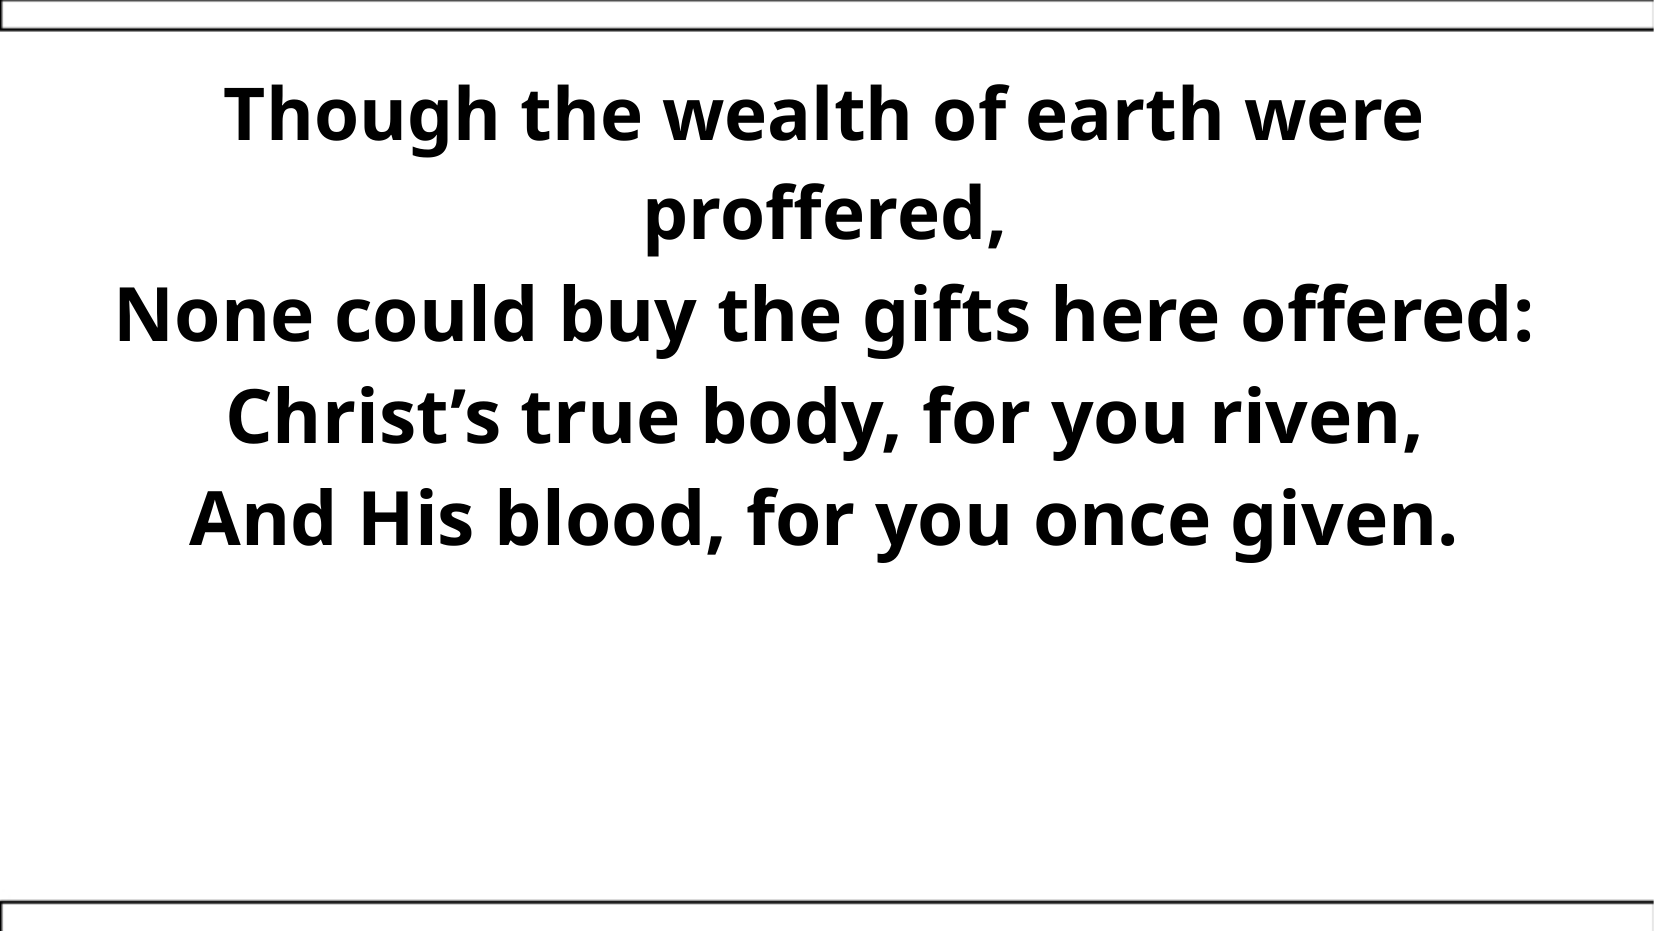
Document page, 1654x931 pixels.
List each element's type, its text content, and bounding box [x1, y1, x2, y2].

text_box Though the wealth of earth were proffered, None could buy the gifts here offered: Christ’s true body, for you riven, And His blood, for you once given. [60, 54, 1591, 466]
picture [0, 0, 1654, 931]
